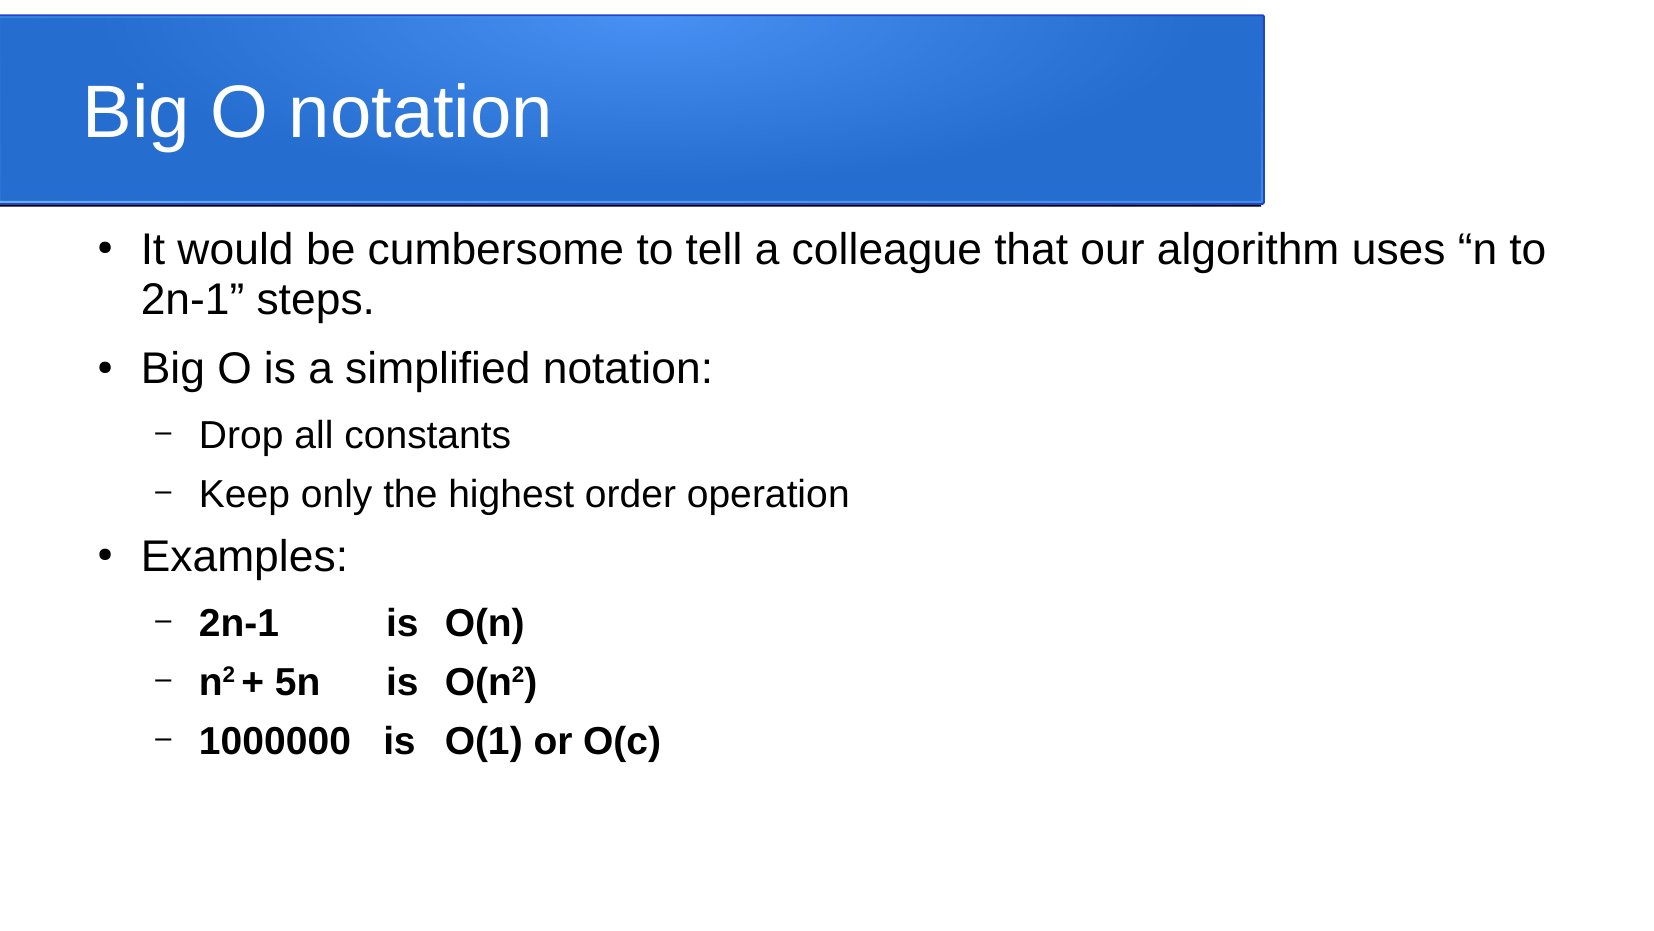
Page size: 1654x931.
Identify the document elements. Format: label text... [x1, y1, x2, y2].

title Big O notation [82, 35, 1235, 189]
list It would be cumbersome to tell a colleague that our algorithm uses “n to 2n-1” steps. Big O is a simplified notation: Drop all constants Keep only the highest order operation Examples: 2n-1 is O(n) n2 + 5n is O(n2) 1000000 is O(1) or O(c) [82, 224, 1571, 764]
